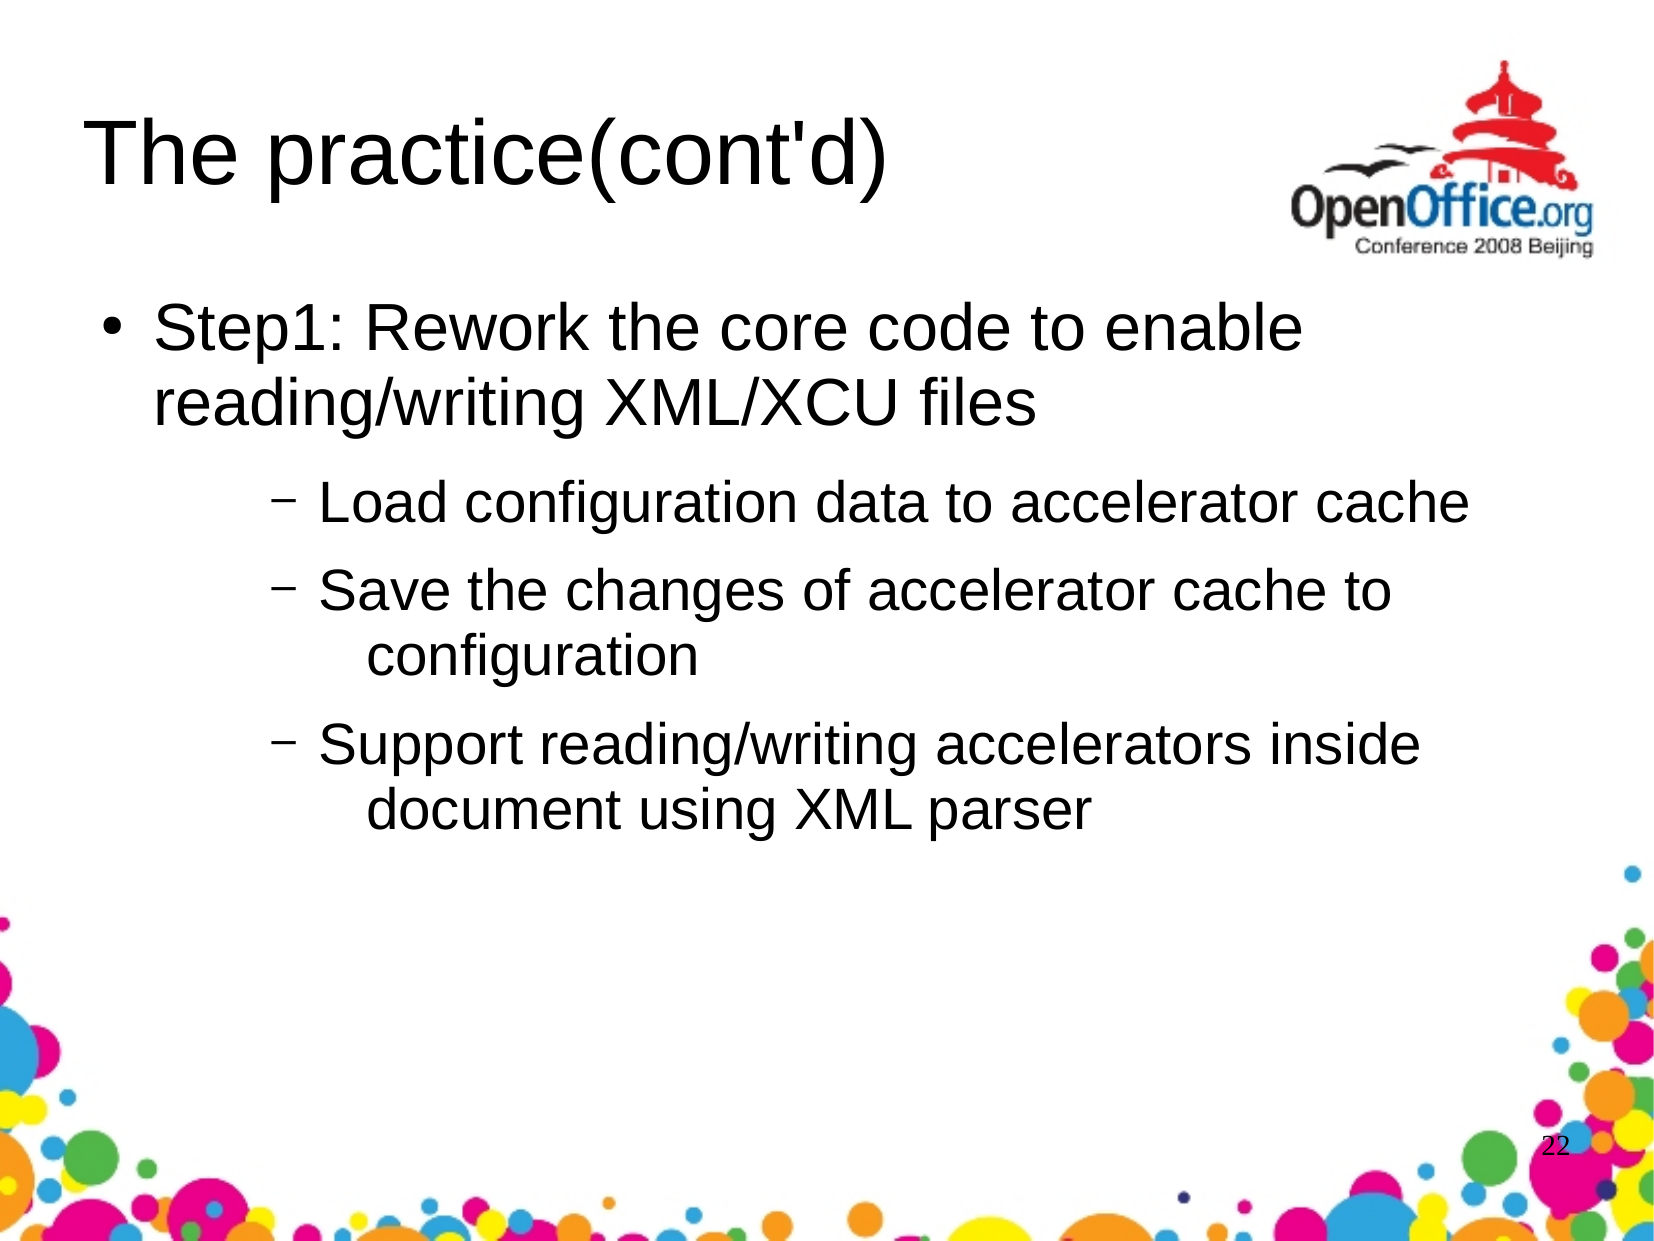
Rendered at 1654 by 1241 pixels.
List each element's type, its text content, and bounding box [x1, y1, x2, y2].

title The practice(cont'd) [82, 49, 1571, 257]
picture [0, 0, 1654, 1241]
list Step1: Rework the core code to enable reading/writing XML/XCU files Load configuration data to accelerator cache Save the changes of accelerator cache to configuration Support reading/writing accelerators inside document using XML parser [82, 290, 1571, 1109]
